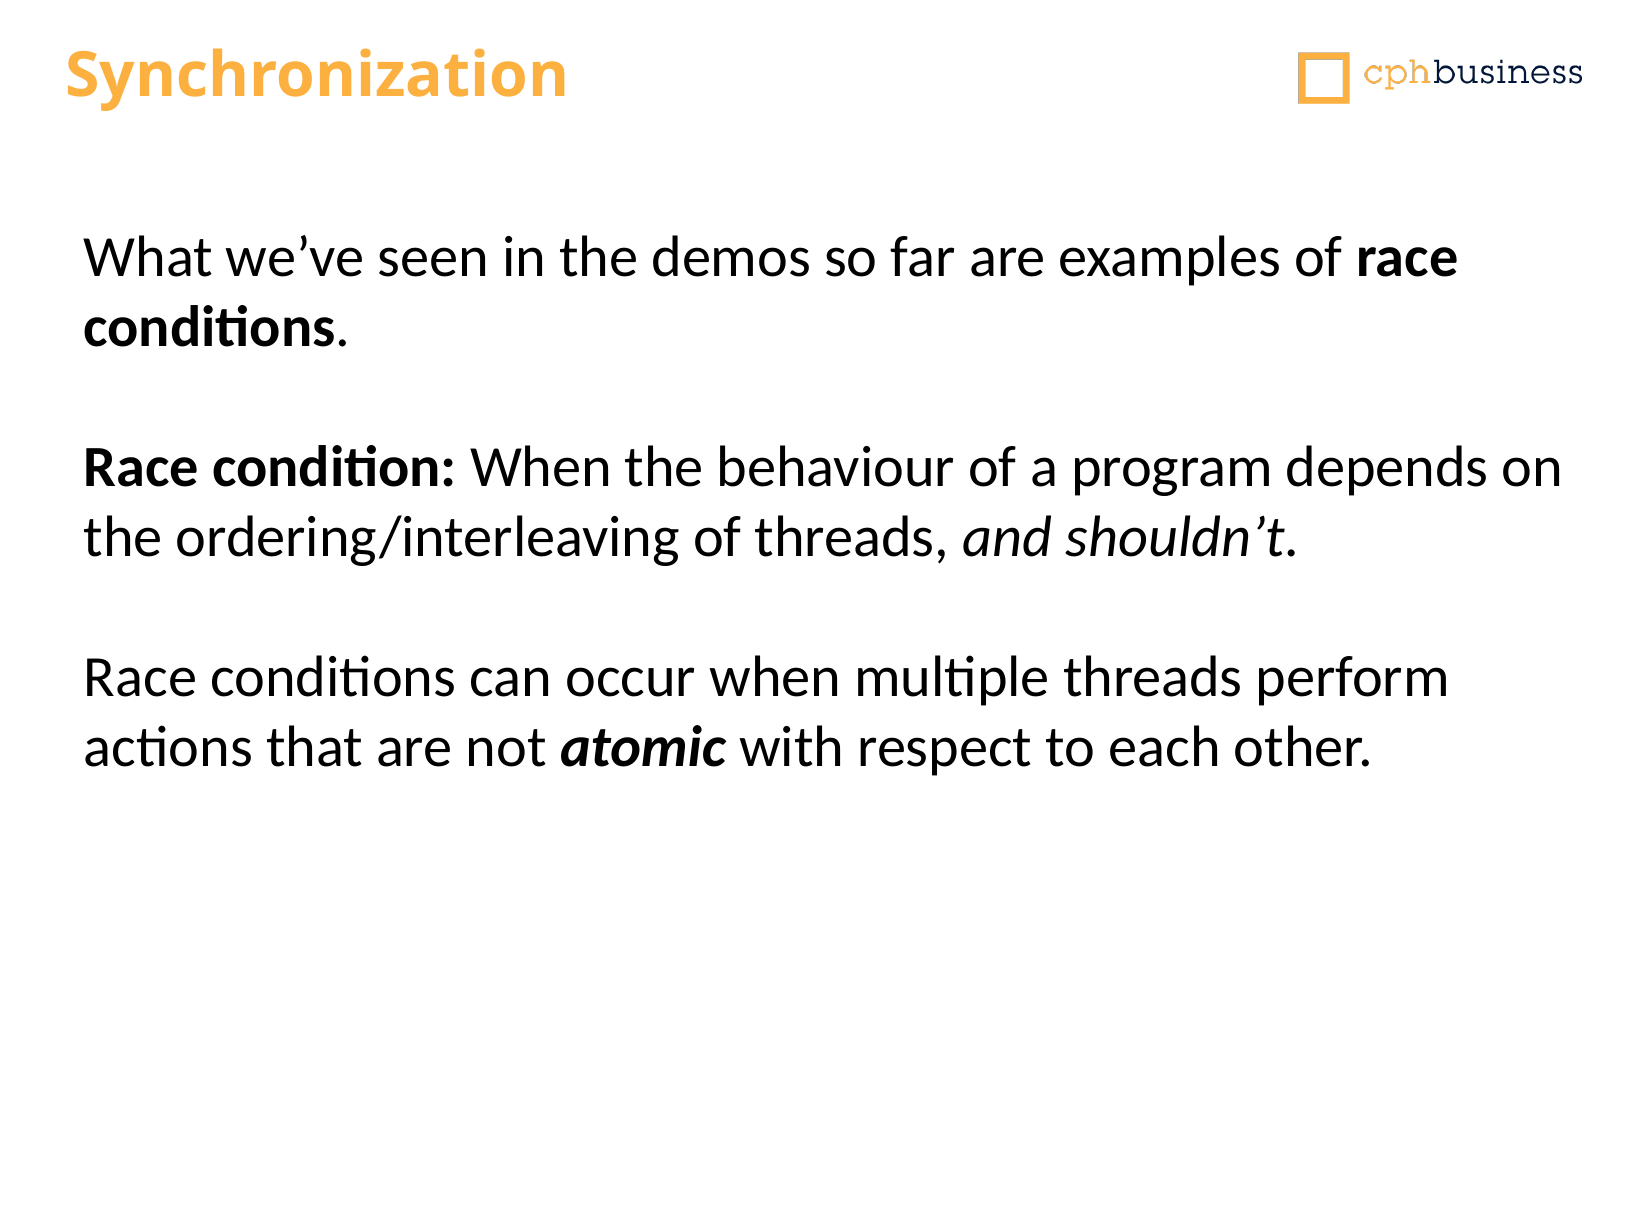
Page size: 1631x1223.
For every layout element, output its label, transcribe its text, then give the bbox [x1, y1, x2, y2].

text_box Synchronization [50, 26, 1317, 150]
text_box What we’ve seen in the demos so far are examples of race conditions. Race condition: When the behaviour of a program depends on the ordering/interleaving of threads, and shouldn’t. Race conditions can occur when multiple threads perform actions that are not atomic with respect to each other. [67, 210, 1585, 1017]
picture [1247, 1, 1631, 155]
